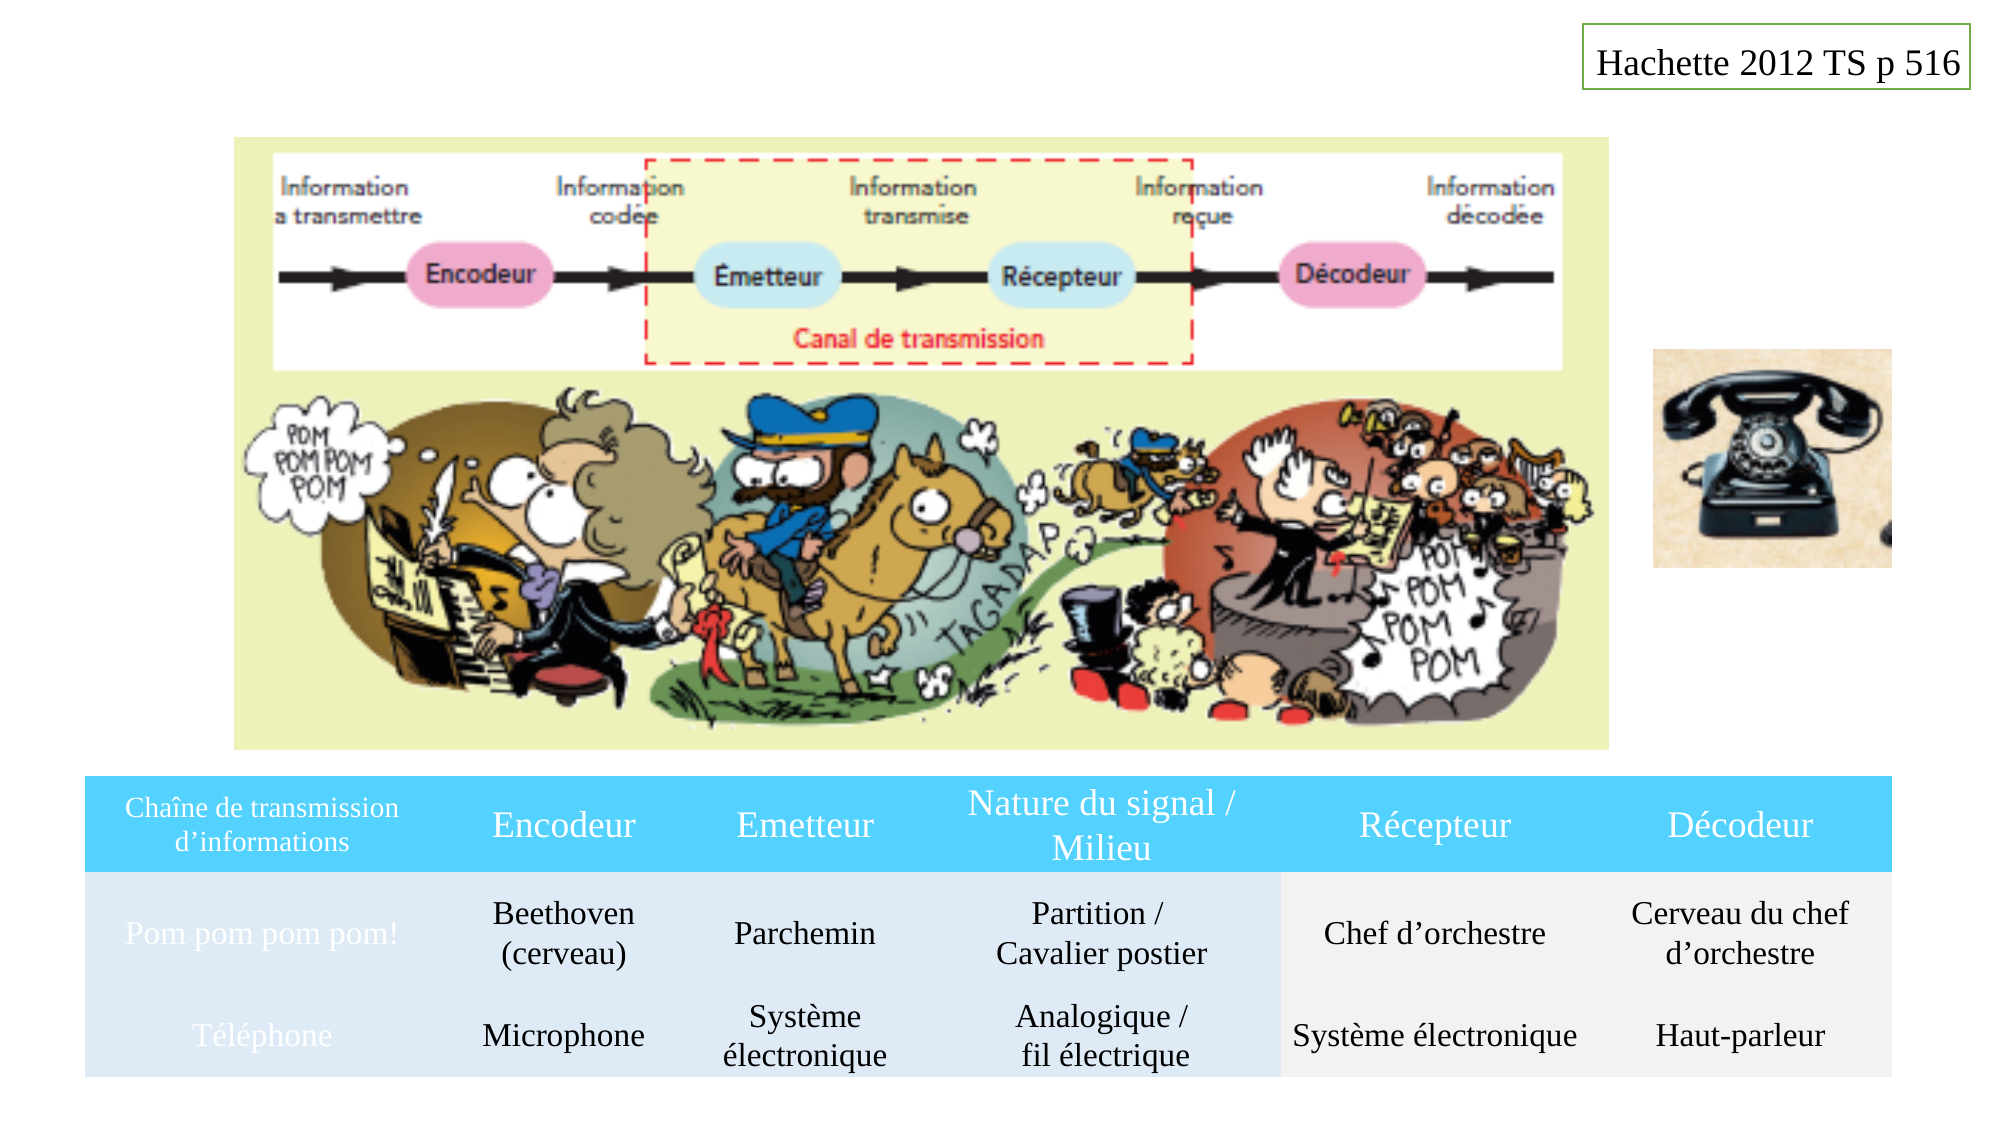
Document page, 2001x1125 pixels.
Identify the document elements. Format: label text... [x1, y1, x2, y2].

table_cell Haut-parleur [1589, 992, 1892, 1077]
table_cell Téléphone [85, 992, 440, 1077]
table_cell Chef d’orchestre [1281, 872, 1589, 992]
table_header Décodeur [1589, 776, 1892, 872]
table_cell Système électronique [1281, 992, 1589, 1077]
picture [234, 137, 1609, 750]
table_header Encodeur [440, 776, 688, 872]
table_cell Système électronique [688, 992, 923, 1077]
picture [1653, 349, 1892, 569]
text_box Hachette 2012 TS p 516 [1581, 27, 1980, 91]
table_cell Parchemin [688, 872, 923, 992]
table_header Nature du signal / Milieu [923, 776, 1281, 872]
table_cell Partition / Cavalier postier [923, 872, 1281, 992]
table_cell Microphone [440, 992, 688, 1077]
table_cell Pom pom pom pom! [85, 872, 440, 992]
table_header Chaîne de transmission d’informations [85, 776, 440, 872]
table_header Récepteur [1281, 776, 1589, 872]
table_cell Cerveau du chef d’orchestre [1589, 872, 1892, 992]
table_header Emetteur [688, 776, 923, 872]
table_cell Beethoven (cerveau) [440, 872, 688, 992]
table_cell Analogique / fil électrique [923, 992, 1281, 1077]
